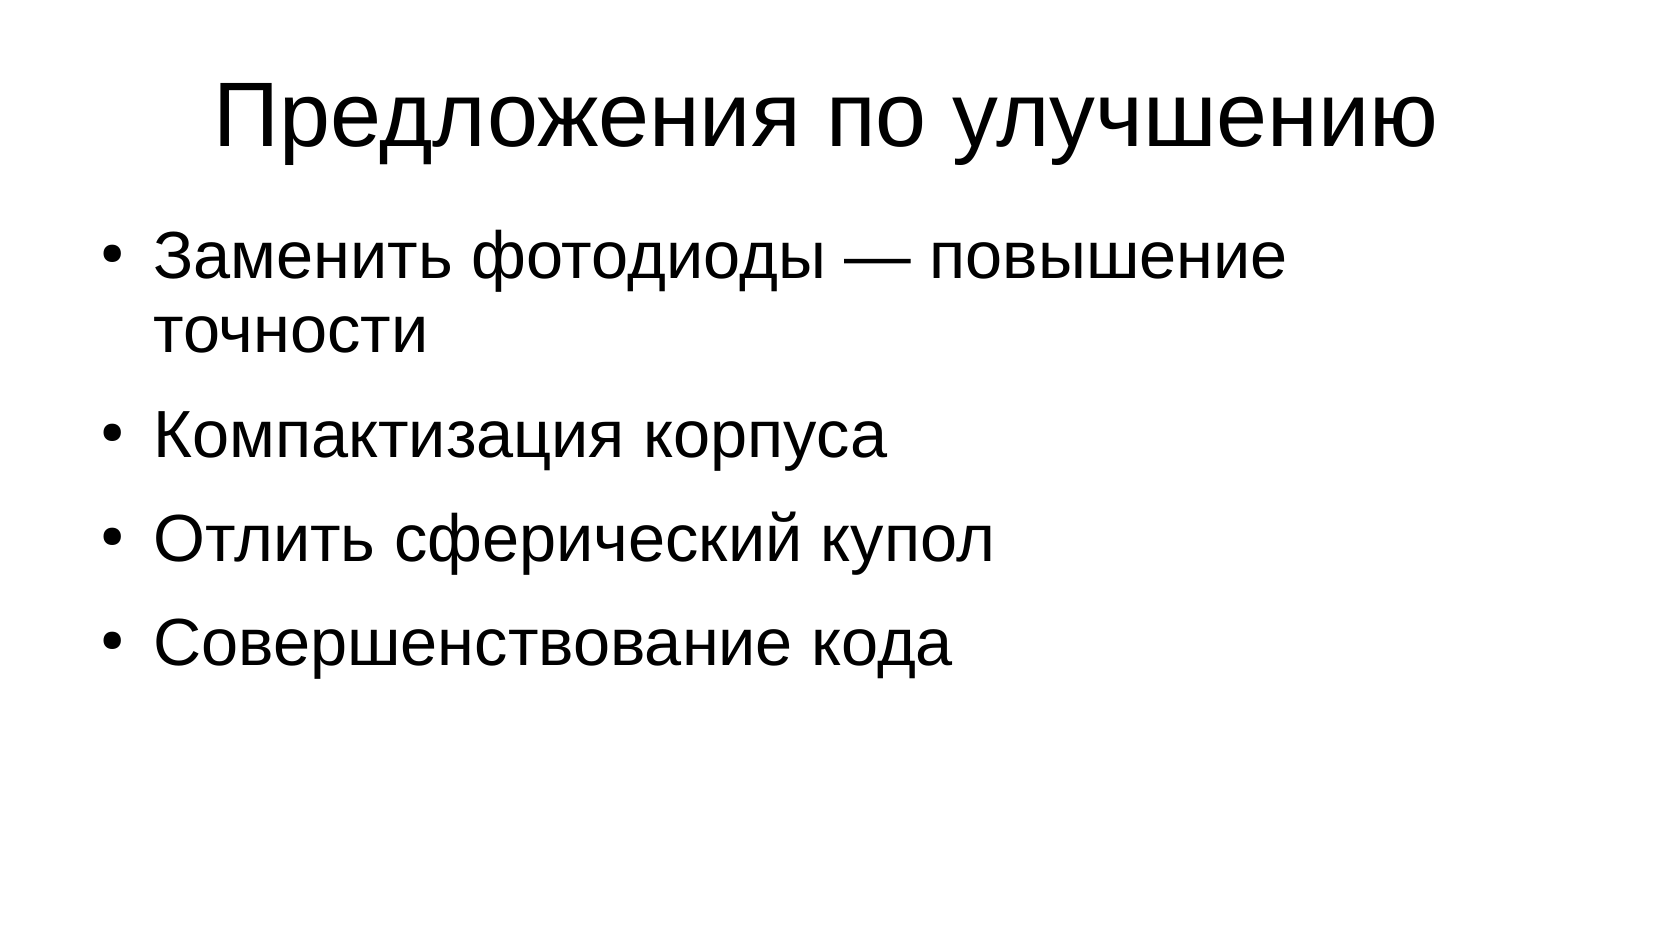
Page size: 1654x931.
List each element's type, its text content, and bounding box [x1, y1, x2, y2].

list Заменить фотодиоды — повышение точности Компактизация корпуса Отлить сферический купол Совершенствование кода [82, 217, 1571, 758]
title Предложения по улучшению [82, 37, 1571, 193]
